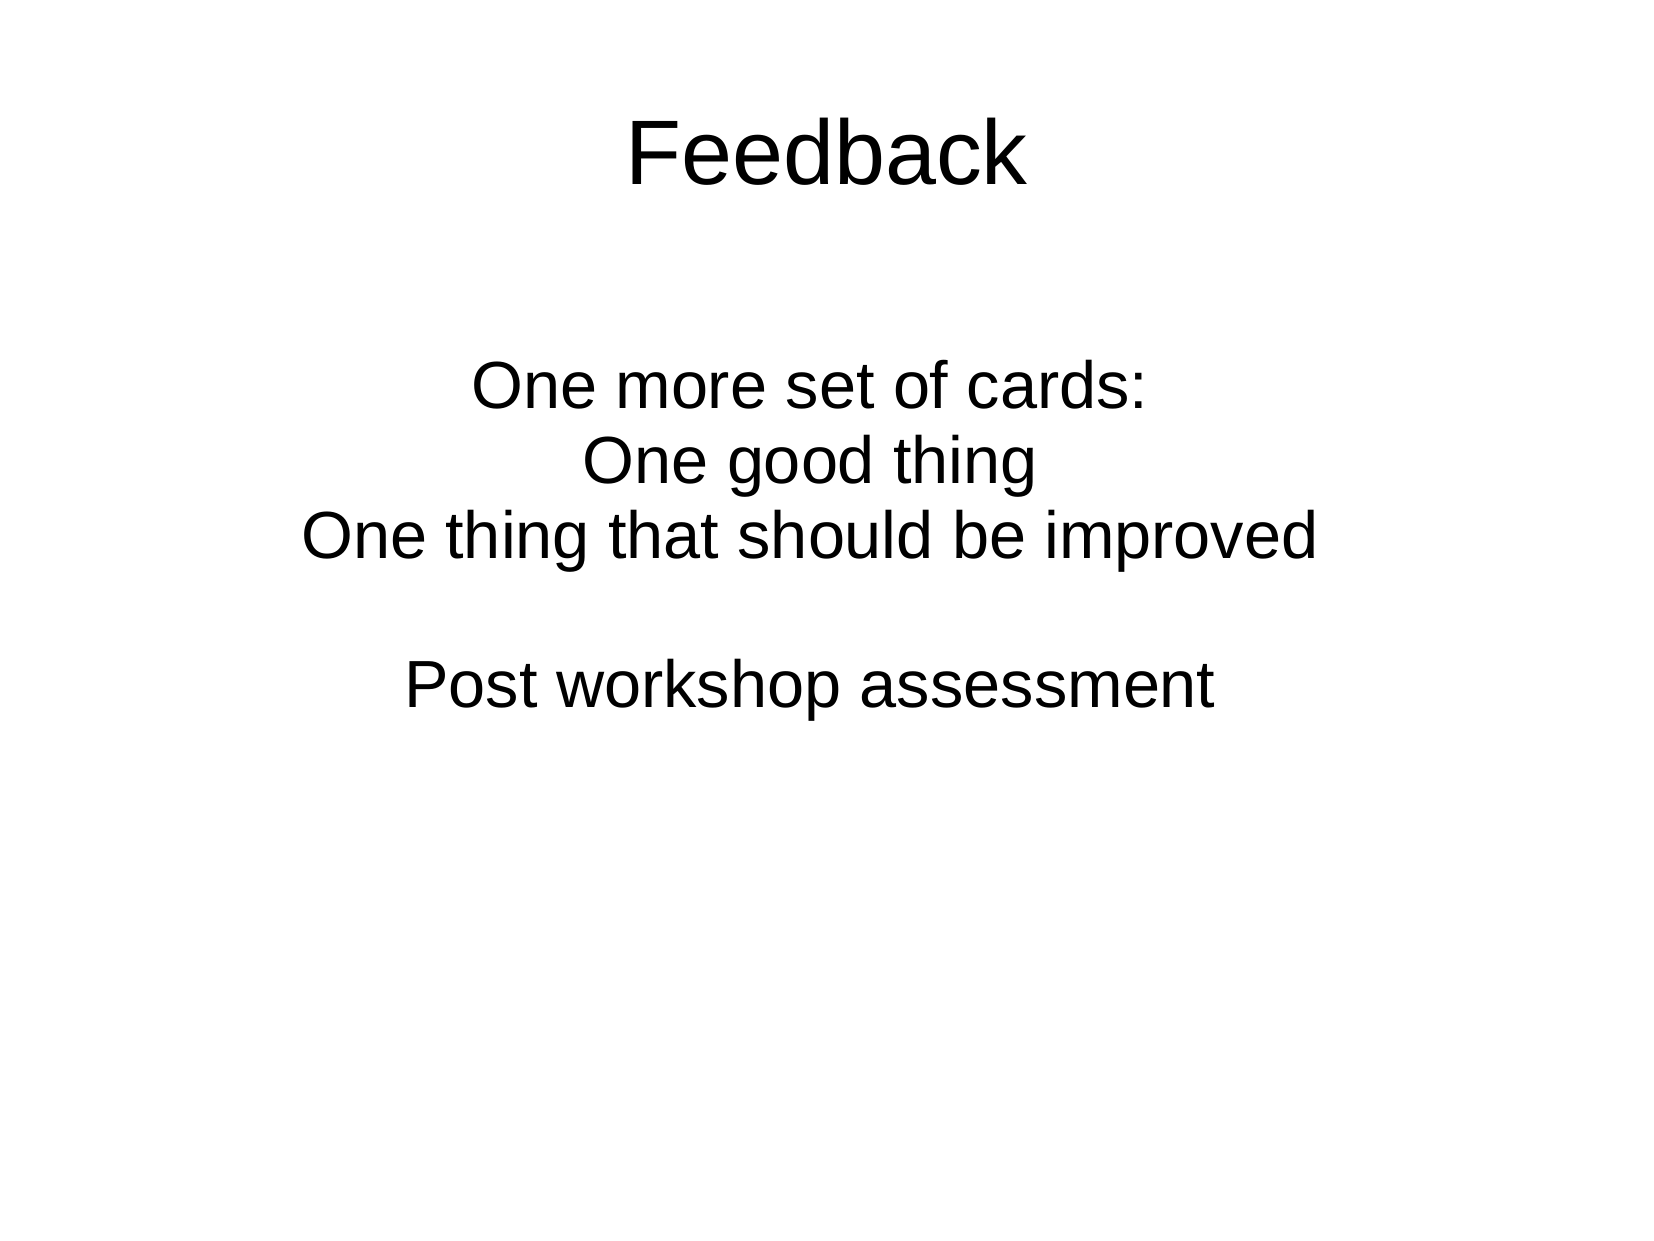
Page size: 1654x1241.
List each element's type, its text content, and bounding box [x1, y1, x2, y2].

text_box One more set of cards: One good thing One thing that should be improved Post workshop assessment [82, 290, 1538, 781]
title Feedback [82, 49, 1571, 257]
